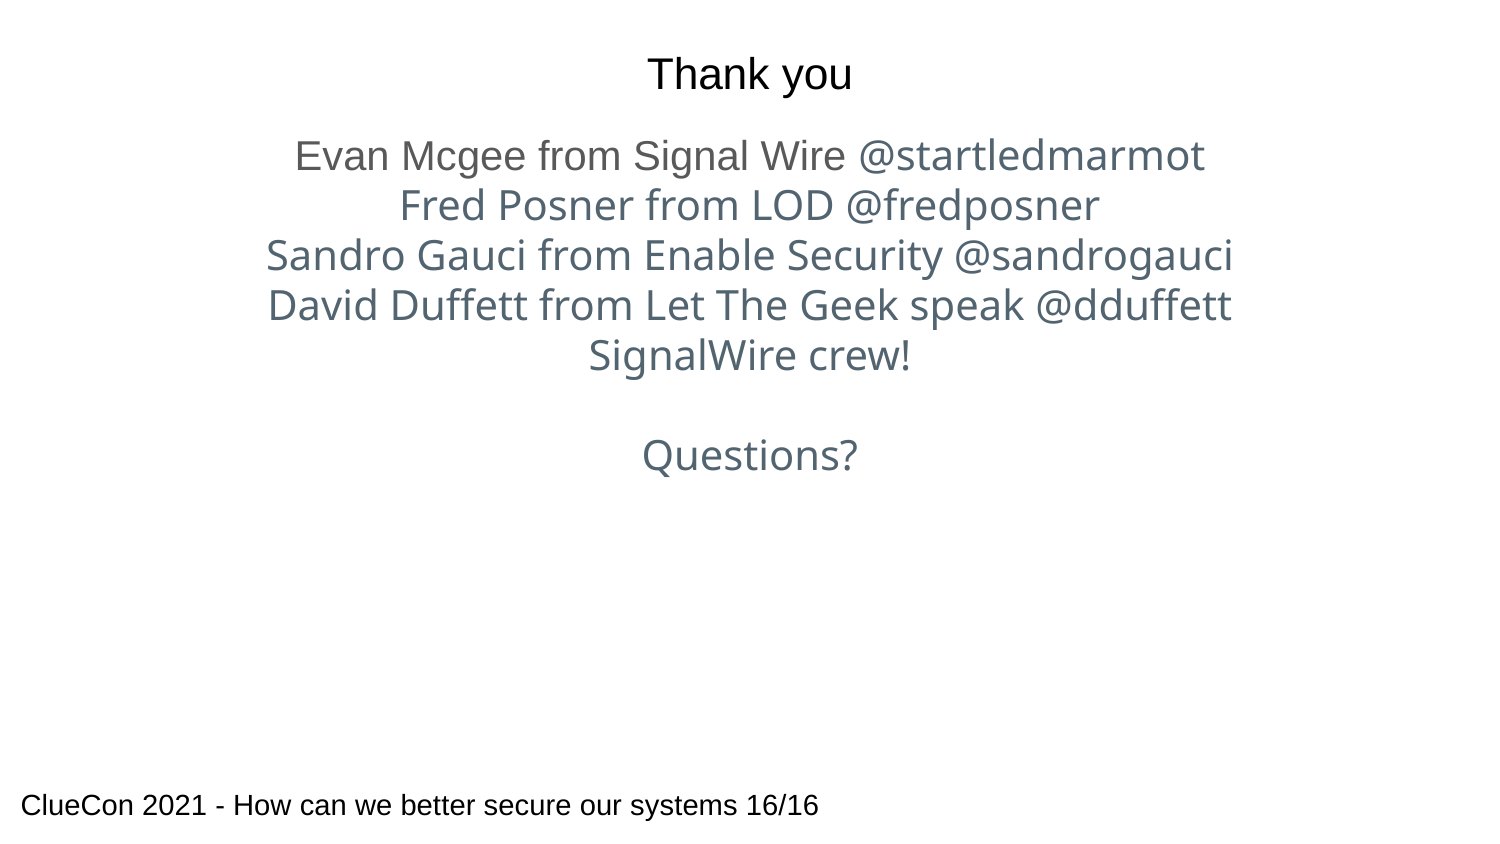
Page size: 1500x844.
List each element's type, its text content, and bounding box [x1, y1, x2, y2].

text_box ClueCon 2021 - How can we better secure our systems 16/16 [5, 771, 1472, 837]
title Thank you [51, 29, 1449, 113]
subtitle Evan Mcgee from Signal Wire @startledmarmot Fred Posner from LOD @fredposner Sandro Gauci from Enable Security @sandrogauci David Duffett from Let The Geek speak @dduffett SignalWire crew! Questions? [51, 113, 1449, 771]
